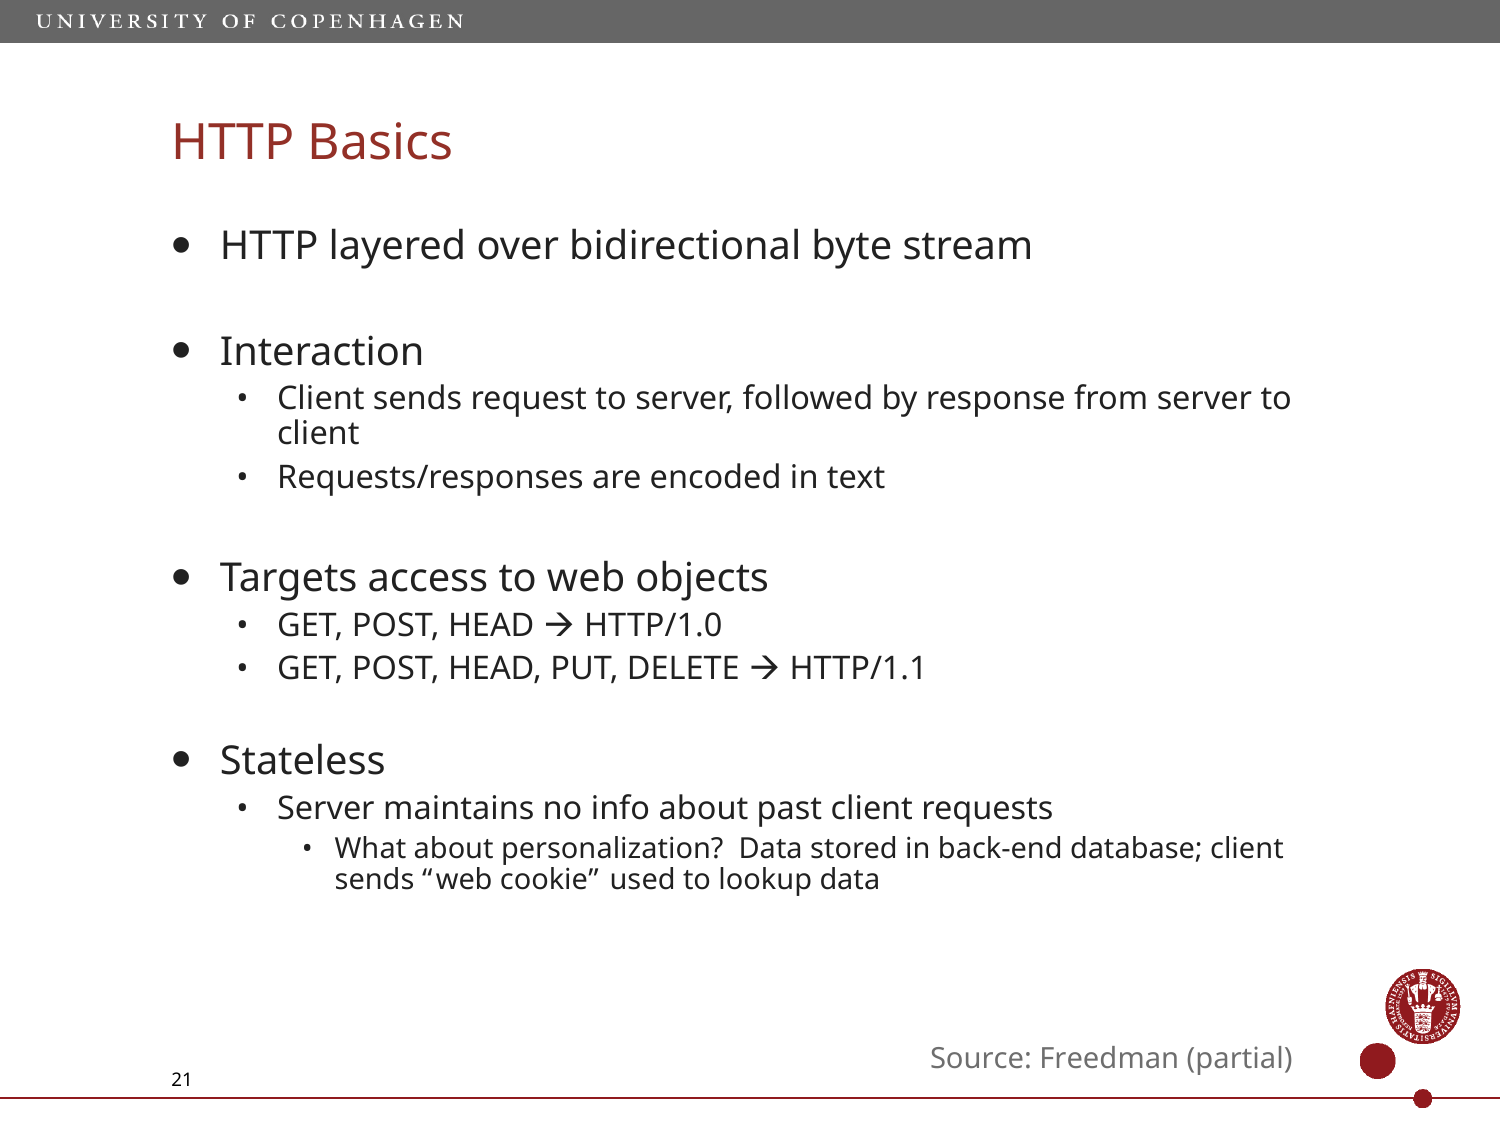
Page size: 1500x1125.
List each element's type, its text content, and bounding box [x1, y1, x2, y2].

text_box Source: Freedman (partial) [915, 1031, 1376, 1083]
list HTTP layered over bidirectional byte stream Interaction Client sends request to server, followed by response from server to client Requests/responses are encoded in text Targets access to web objects GET, POST, HEAD  HTTP/1.0 GET, POST, HEAD, PUT, DELETE  HTTP/1.1 Stateless Server maintains no info about past client requests What about personalization? Data stored in back-end database; client sends “web cookie” used to lookup data [171, 225, 1329, 900]
picture [0, 910, 1500, 1122]
text_box <number> [171, 1067, 522, 1092]
title HTTP Basics [171, 75, 1329, 171]
